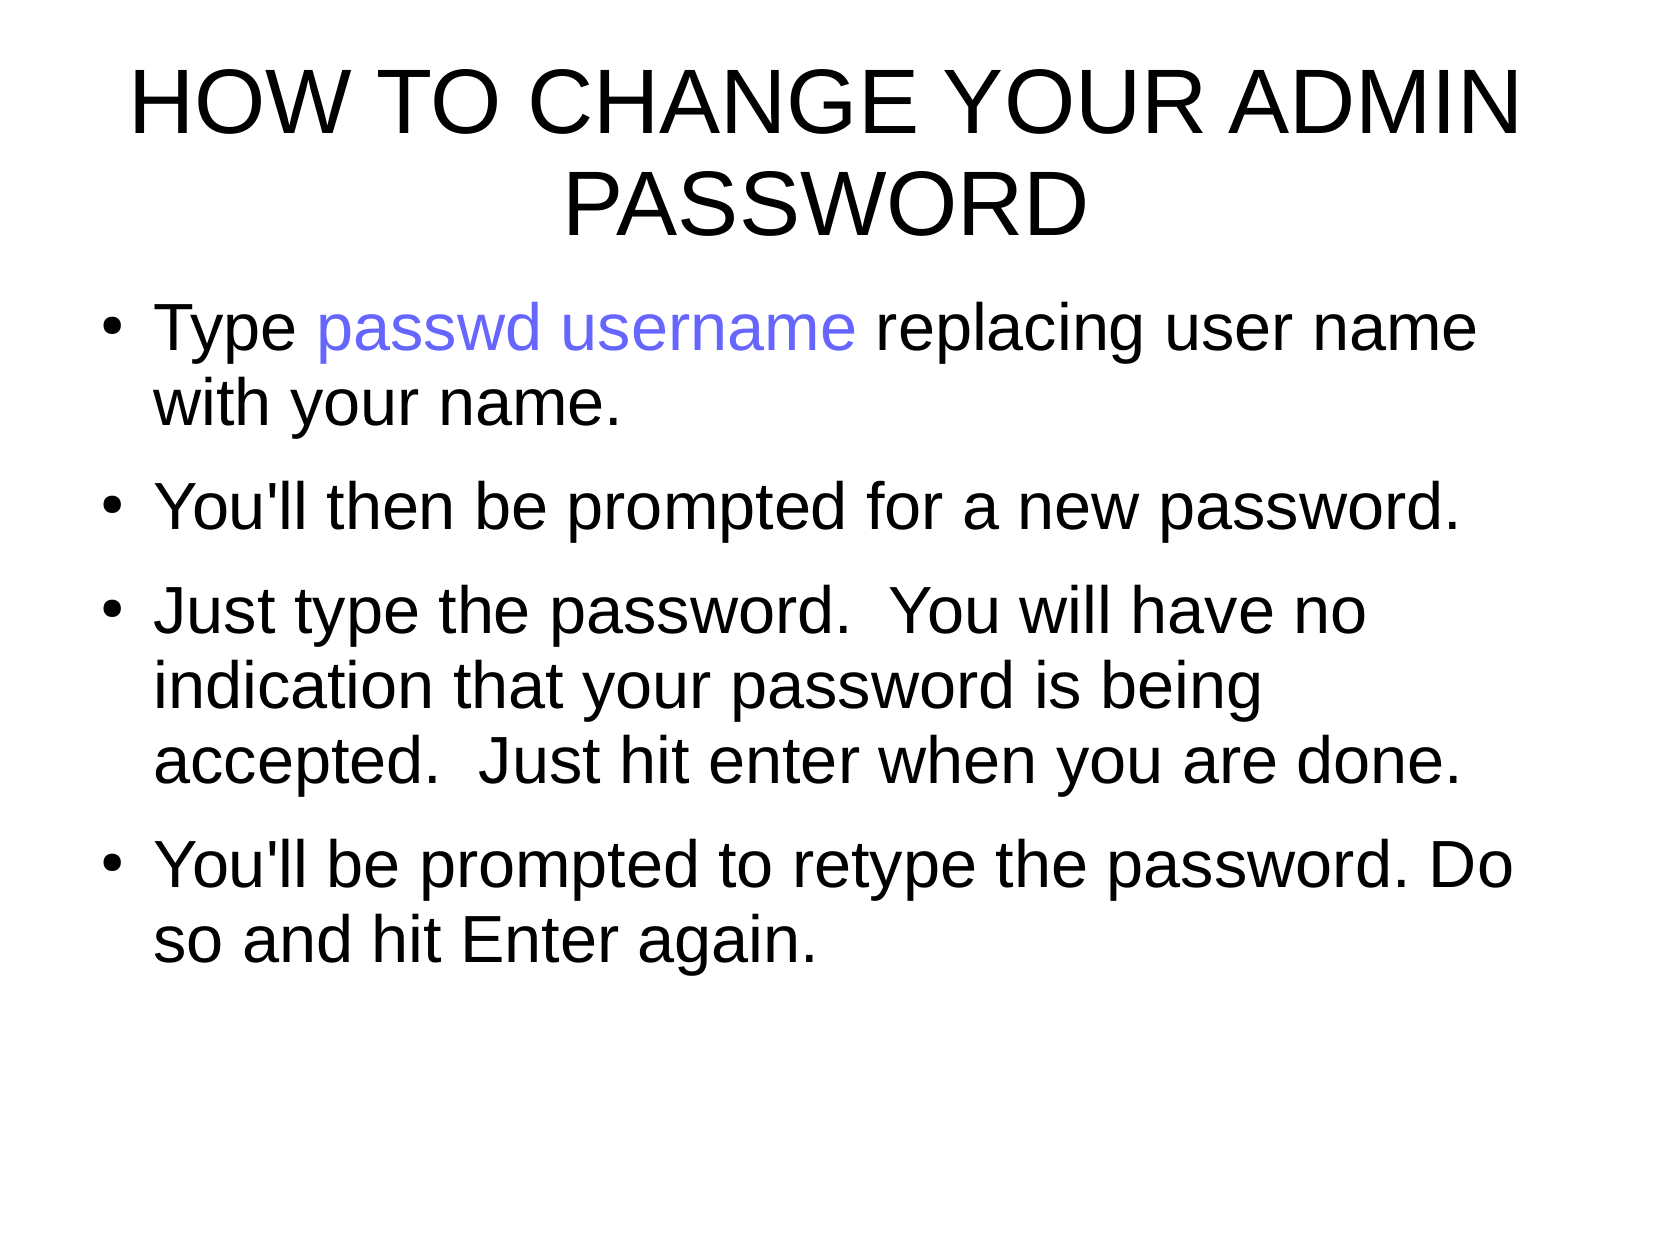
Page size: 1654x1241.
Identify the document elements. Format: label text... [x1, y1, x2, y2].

list Type passwd username replacing user name with your name. You'll then be prompted for a new password. Just type the password. You will have no indication that your password is being accepted. Just hit enter when you are done. You'll be prompted to retype the password. Do so and hit Enter again. [82, 290, 1571, 1010]
title HOW TO CHANGE YOUR ADMIN PASSWORD [82, 49, 1571, 257]
